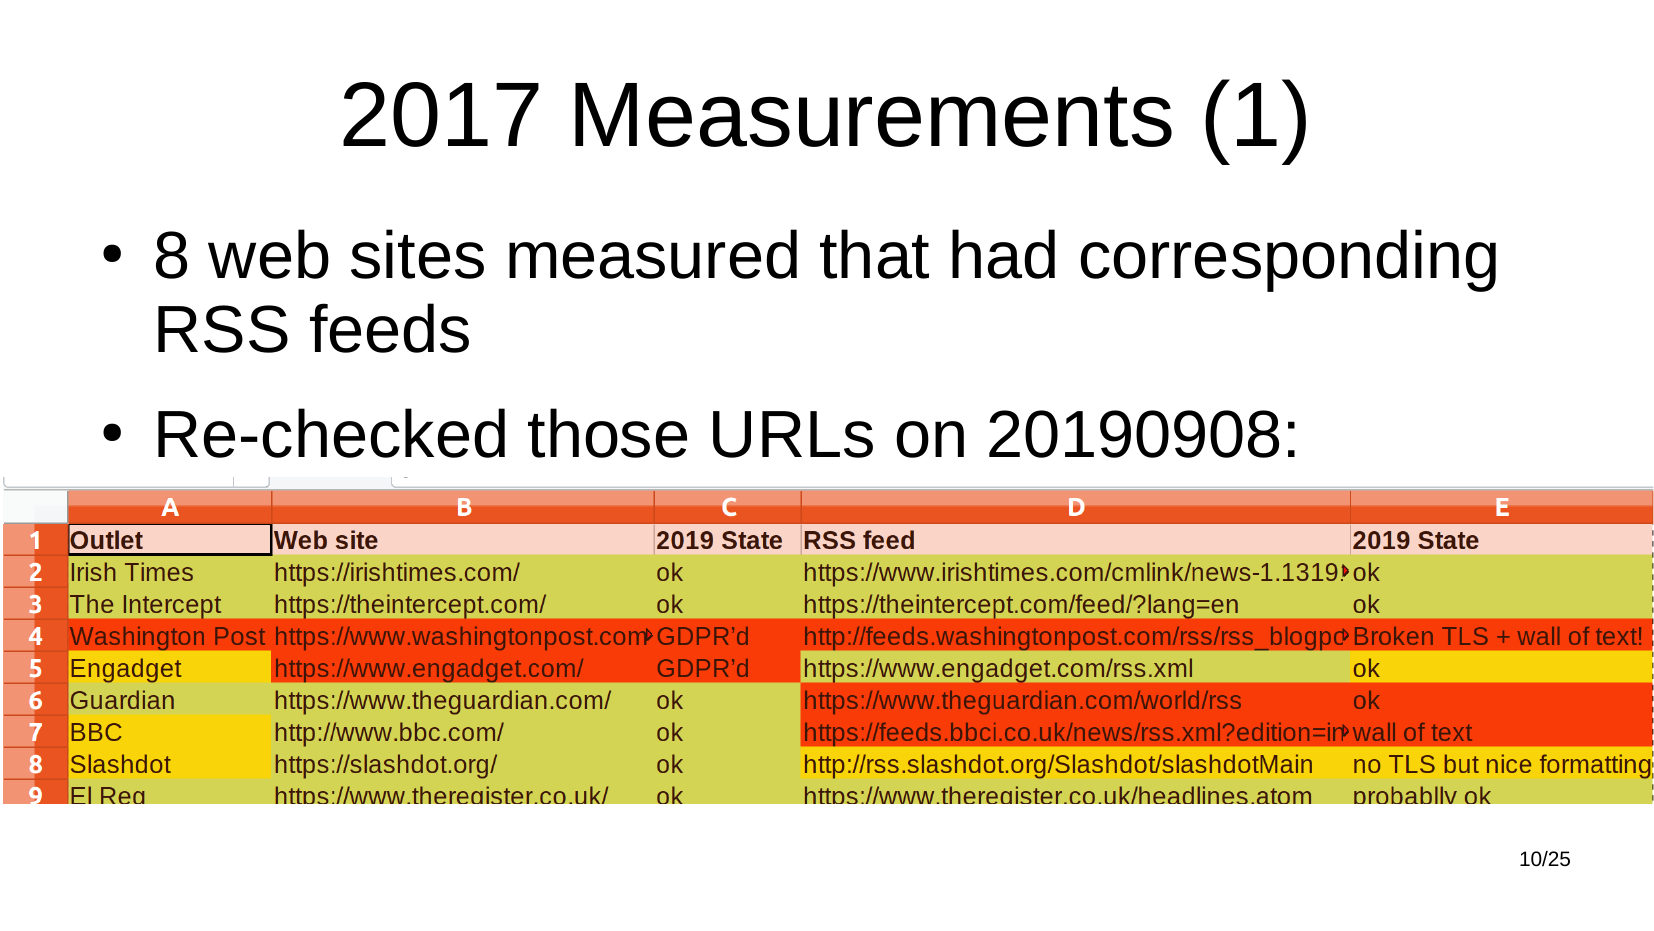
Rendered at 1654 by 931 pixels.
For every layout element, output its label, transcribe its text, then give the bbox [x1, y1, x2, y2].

title 2017 Measurements (1) [82, 37, 1571, 193]
list 8 web sites measured that had corresponding RSS feeds Re-checked those URLs on 20190908: [82, 217, 1571, 477]
picture [3, 477, 1654, 804]
